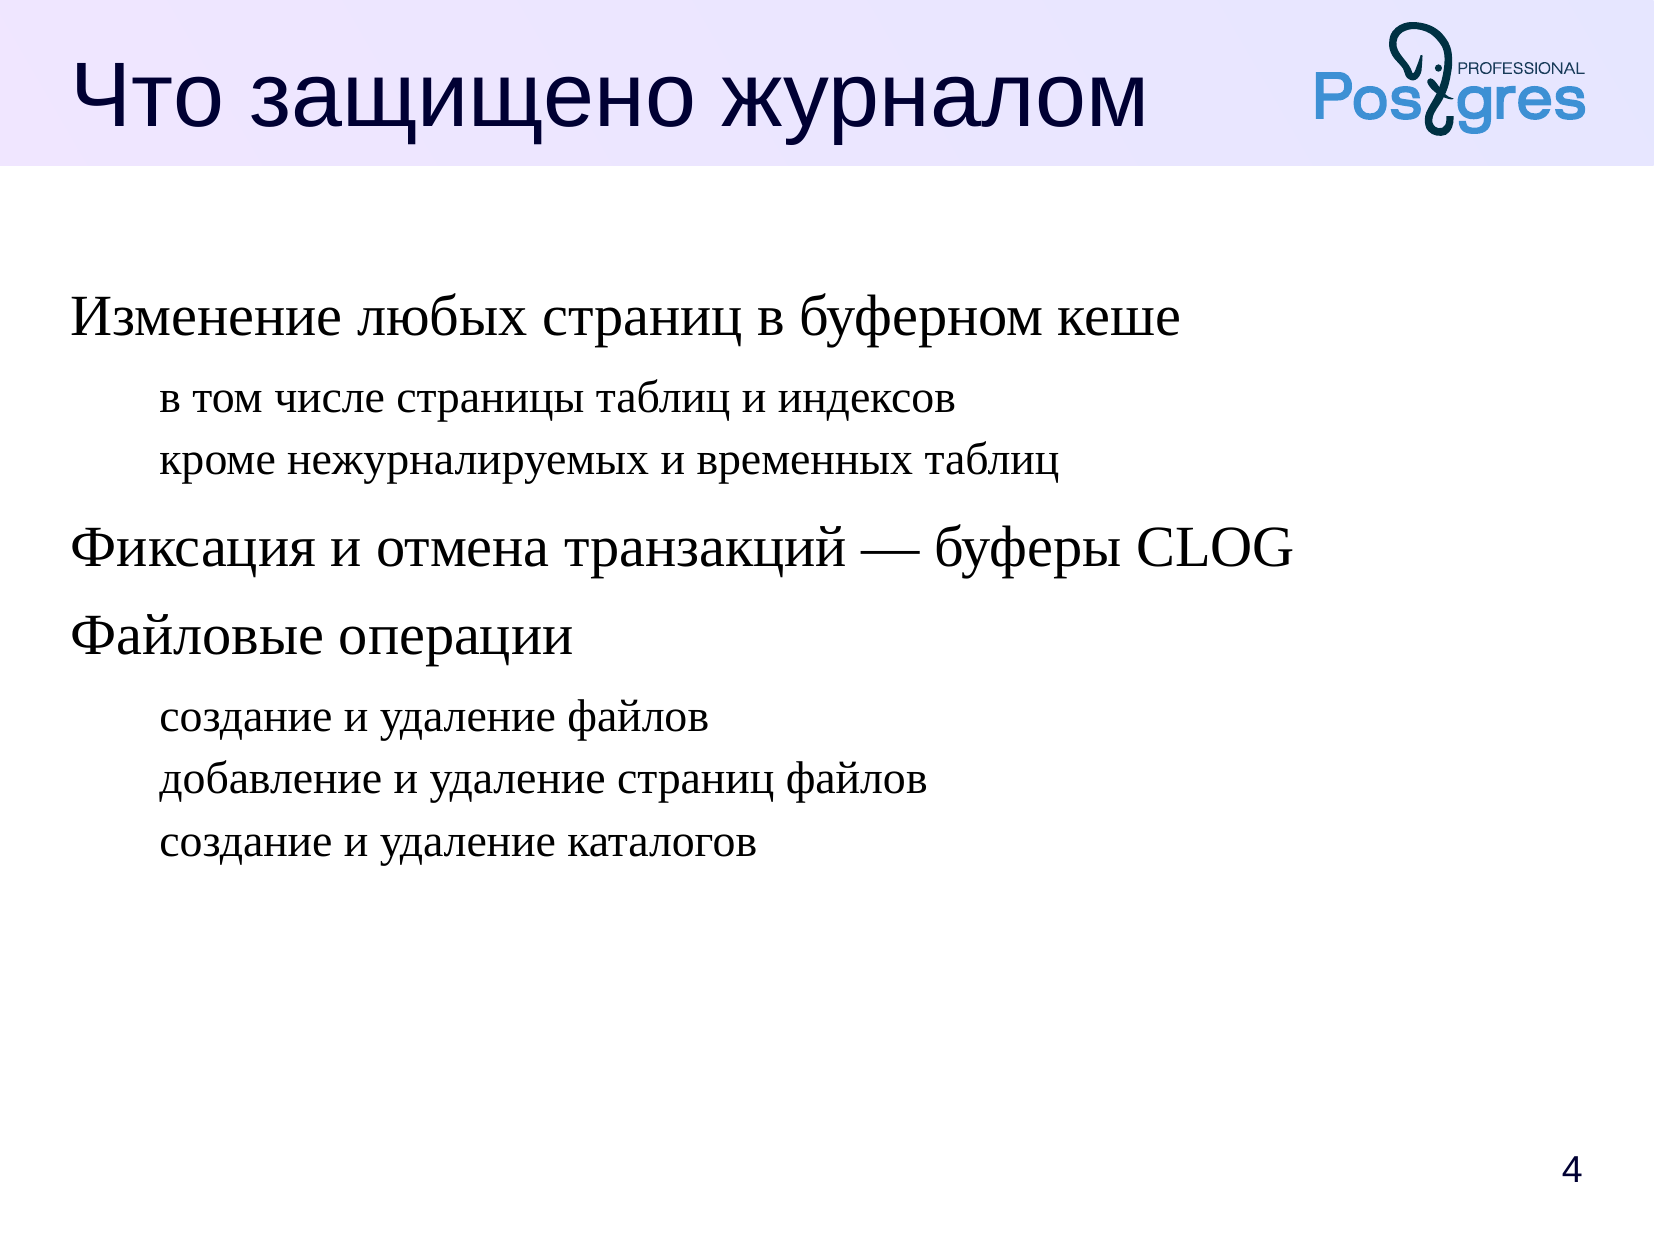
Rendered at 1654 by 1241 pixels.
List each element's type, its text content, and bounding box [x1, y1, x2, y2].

title Что защищено журналом [70, 43, 1241, 147]
list Изменение любых страниц в буферном кеше в том числе страницы таблиц и индексов кроме нежурналируемых и временных таблиц Фиксация и отмена транзакций — буферы CLOG Файловые операции создание и удаление файлов добавление и удаление страниц файлов создание и удаление каталогов [70, 283, 1583, 1141]
